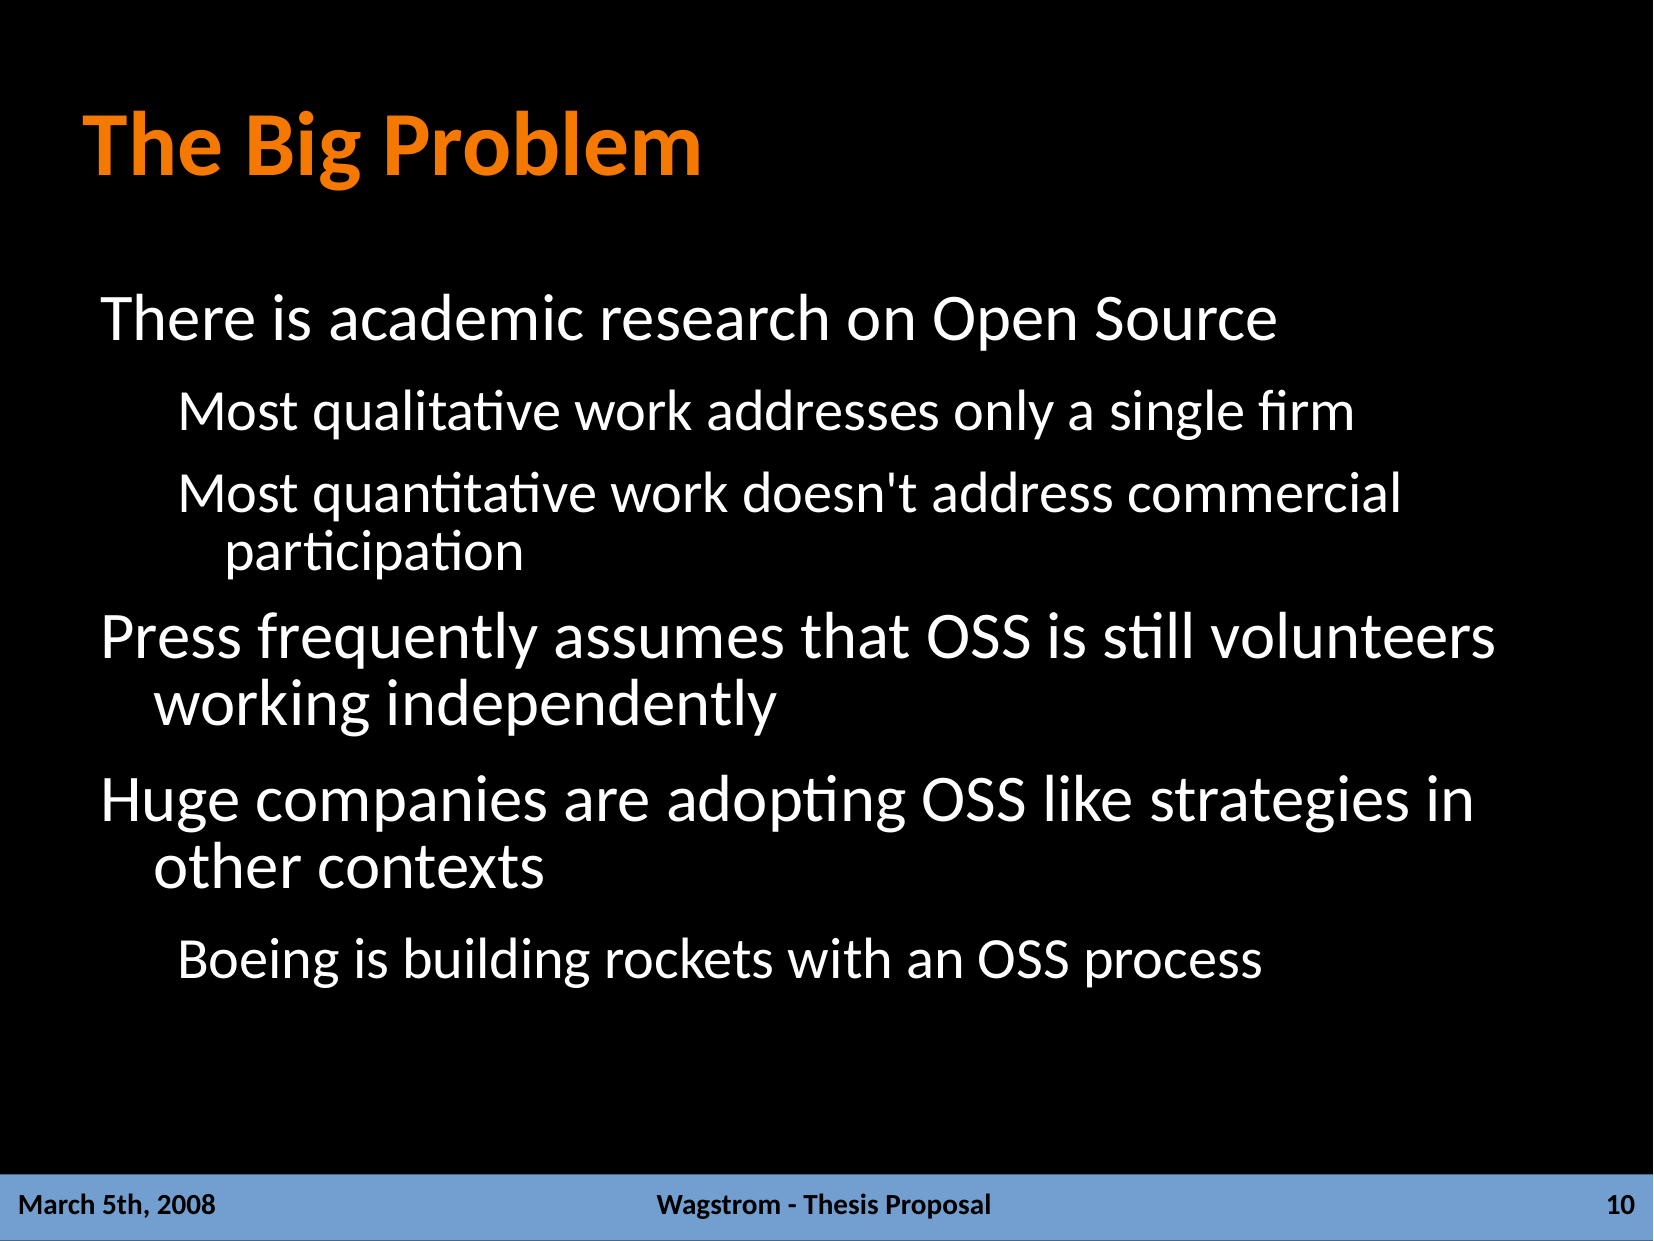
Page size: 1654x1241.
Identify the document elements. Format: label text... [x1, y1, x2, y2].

title The Big Problem [82, 49, 1571, 257]
list There is academic research on Open Source Most qualitative work addresses only a single firm Most quantitative work doesn't address commercial participation Press frequently assumes that OSS is still volunteers working independently Huge companies are adopting OSS like strategies in other contexts Boeing is building rockets with an OSS process [82, 290, 1571, 1119]
